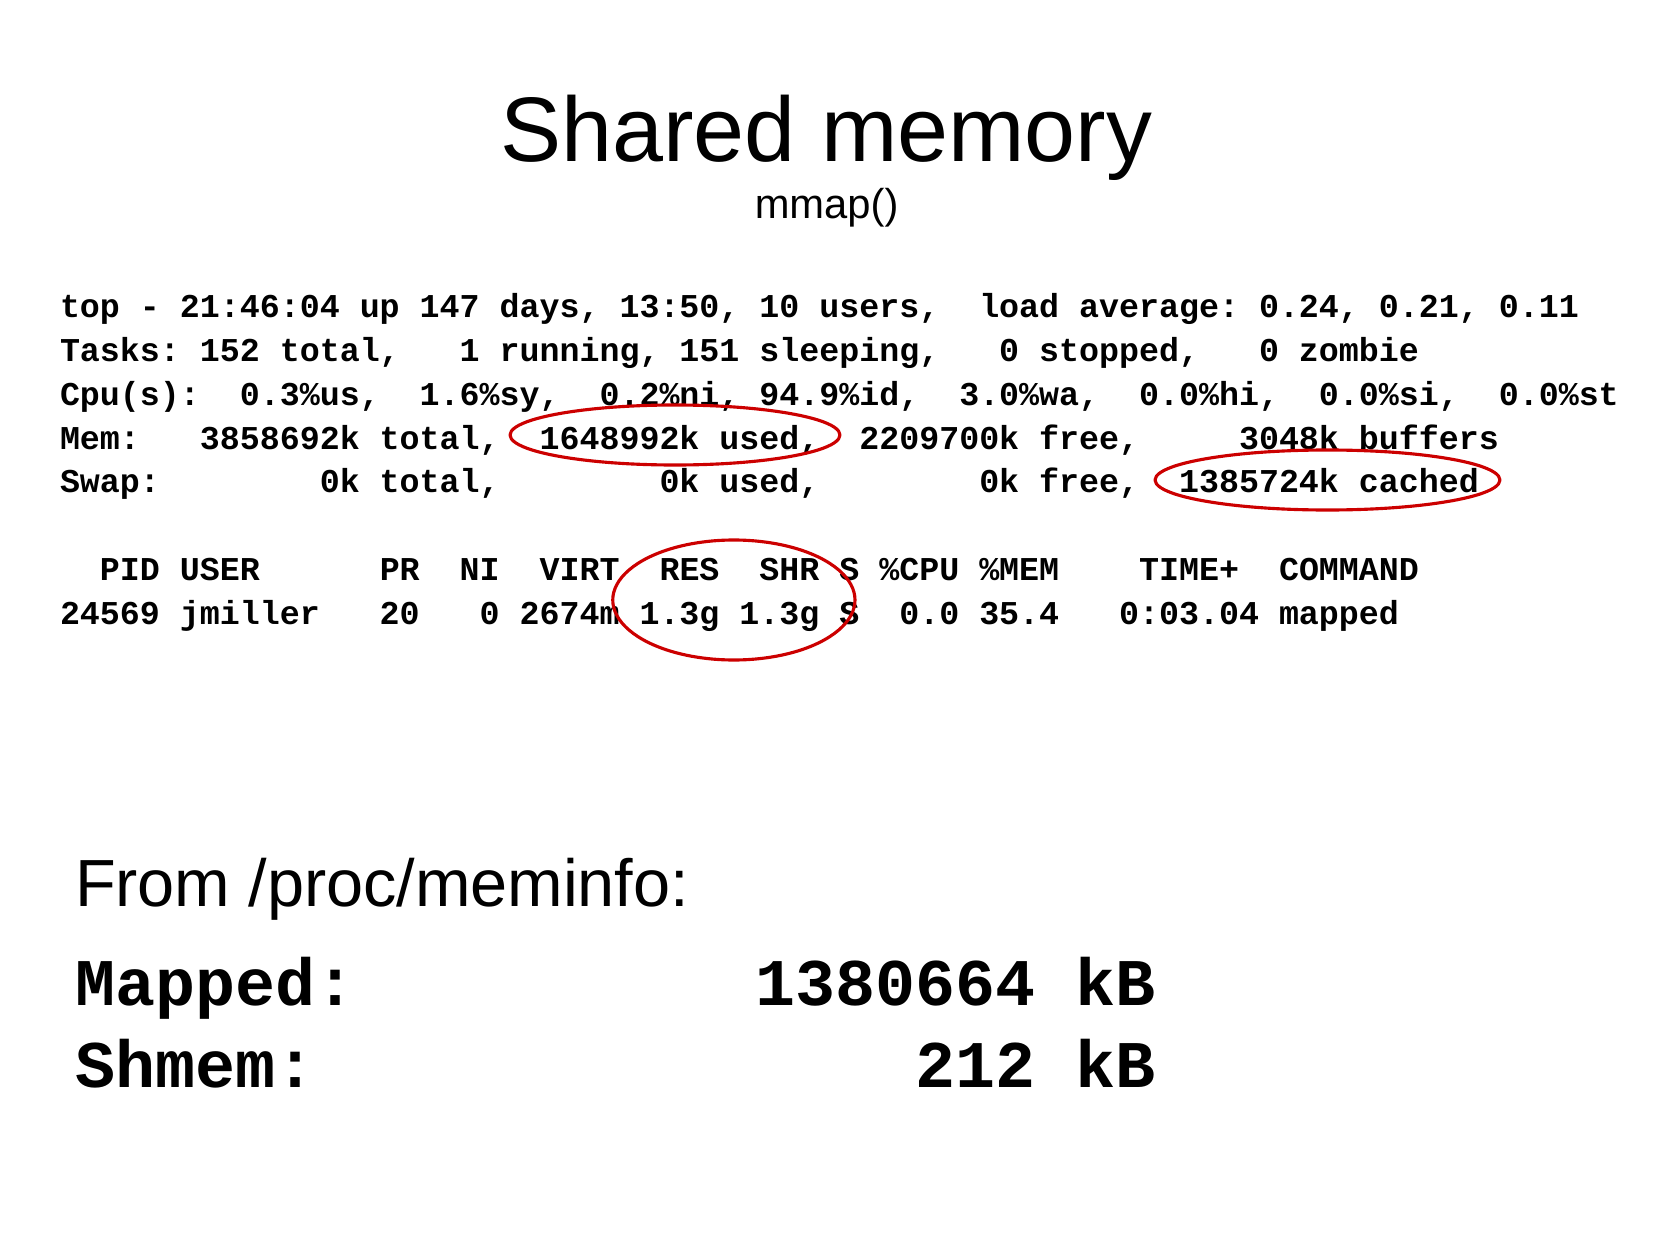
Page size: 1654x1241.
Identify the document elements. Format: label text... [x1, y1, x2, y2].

list From /proc/meminfo: Mapped: 1380664 kB Shmem: 212 kB [75, 846, 1564, 1237]
list top - 21:46:04 up 147 days, 13:50, 10 users, load average: 0.24, 0.21, 0.11 Tasks: 152 total, 1 running, 151 sleeping, 0 stopped, 0 zombie Cpu(s): 0.3%us, 1.6%sy, 0.2%ni, 94.9%id, 3.0%wa, 0.0%hi, 0.0%si, 0.0%st Mem: 3858692k total, 1648992k used, 2209700k free, 3048k buffers Swap: 0k total, 0k used, 0k free, 1385724k cached PID USER PR NI VIRT RES SHR S %CPU %MEM TIME+ COMMAND 24569 jmiller 20 0 2674m 1.3g 1.3g S 0.0 35.4 0:03.04 mapped [60, 290, 1636, 681]
title Shared memory mmap() [82, 49, 1571, 257]
